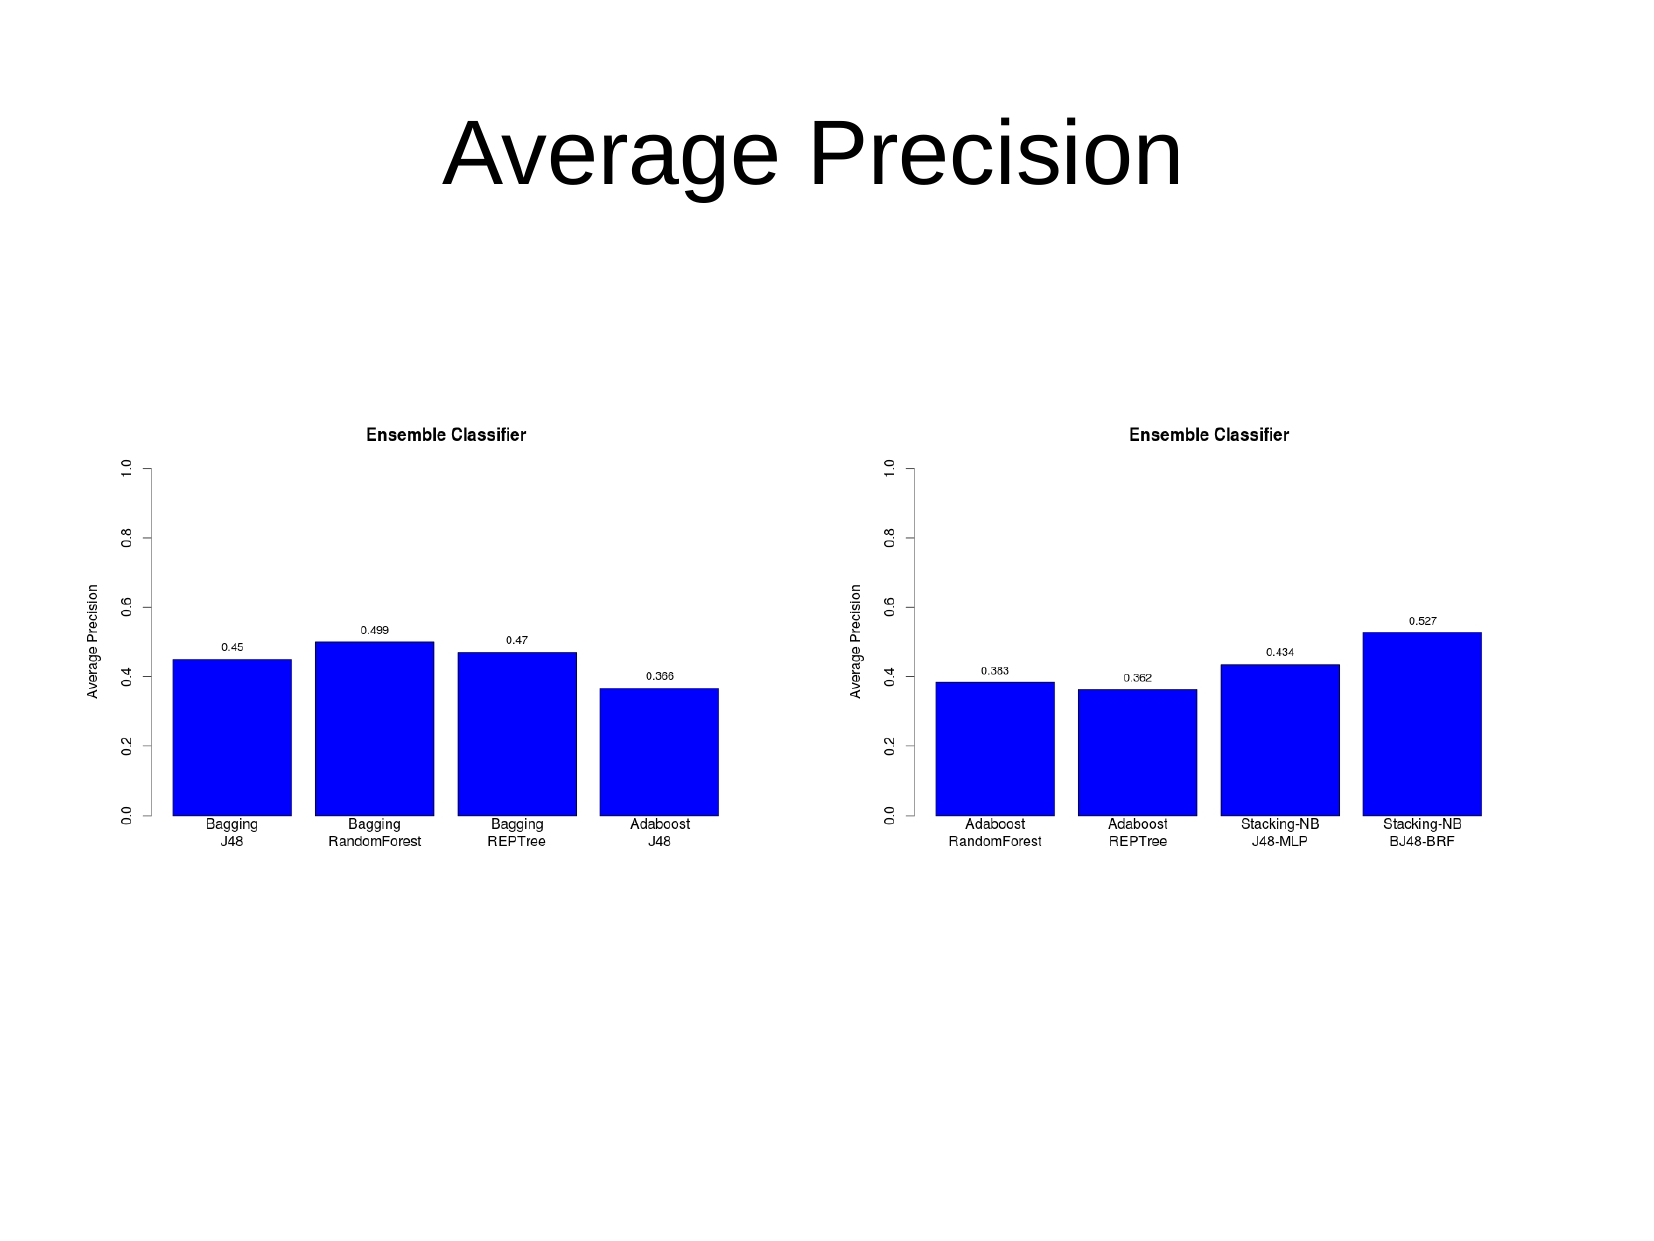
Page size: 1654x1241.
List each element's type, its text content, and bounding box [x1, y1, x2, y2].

picture [82, 399, 809, 901]
title Average Precision [82, 49, 1571, 257]
picture [845, 399, 1572, 901]
